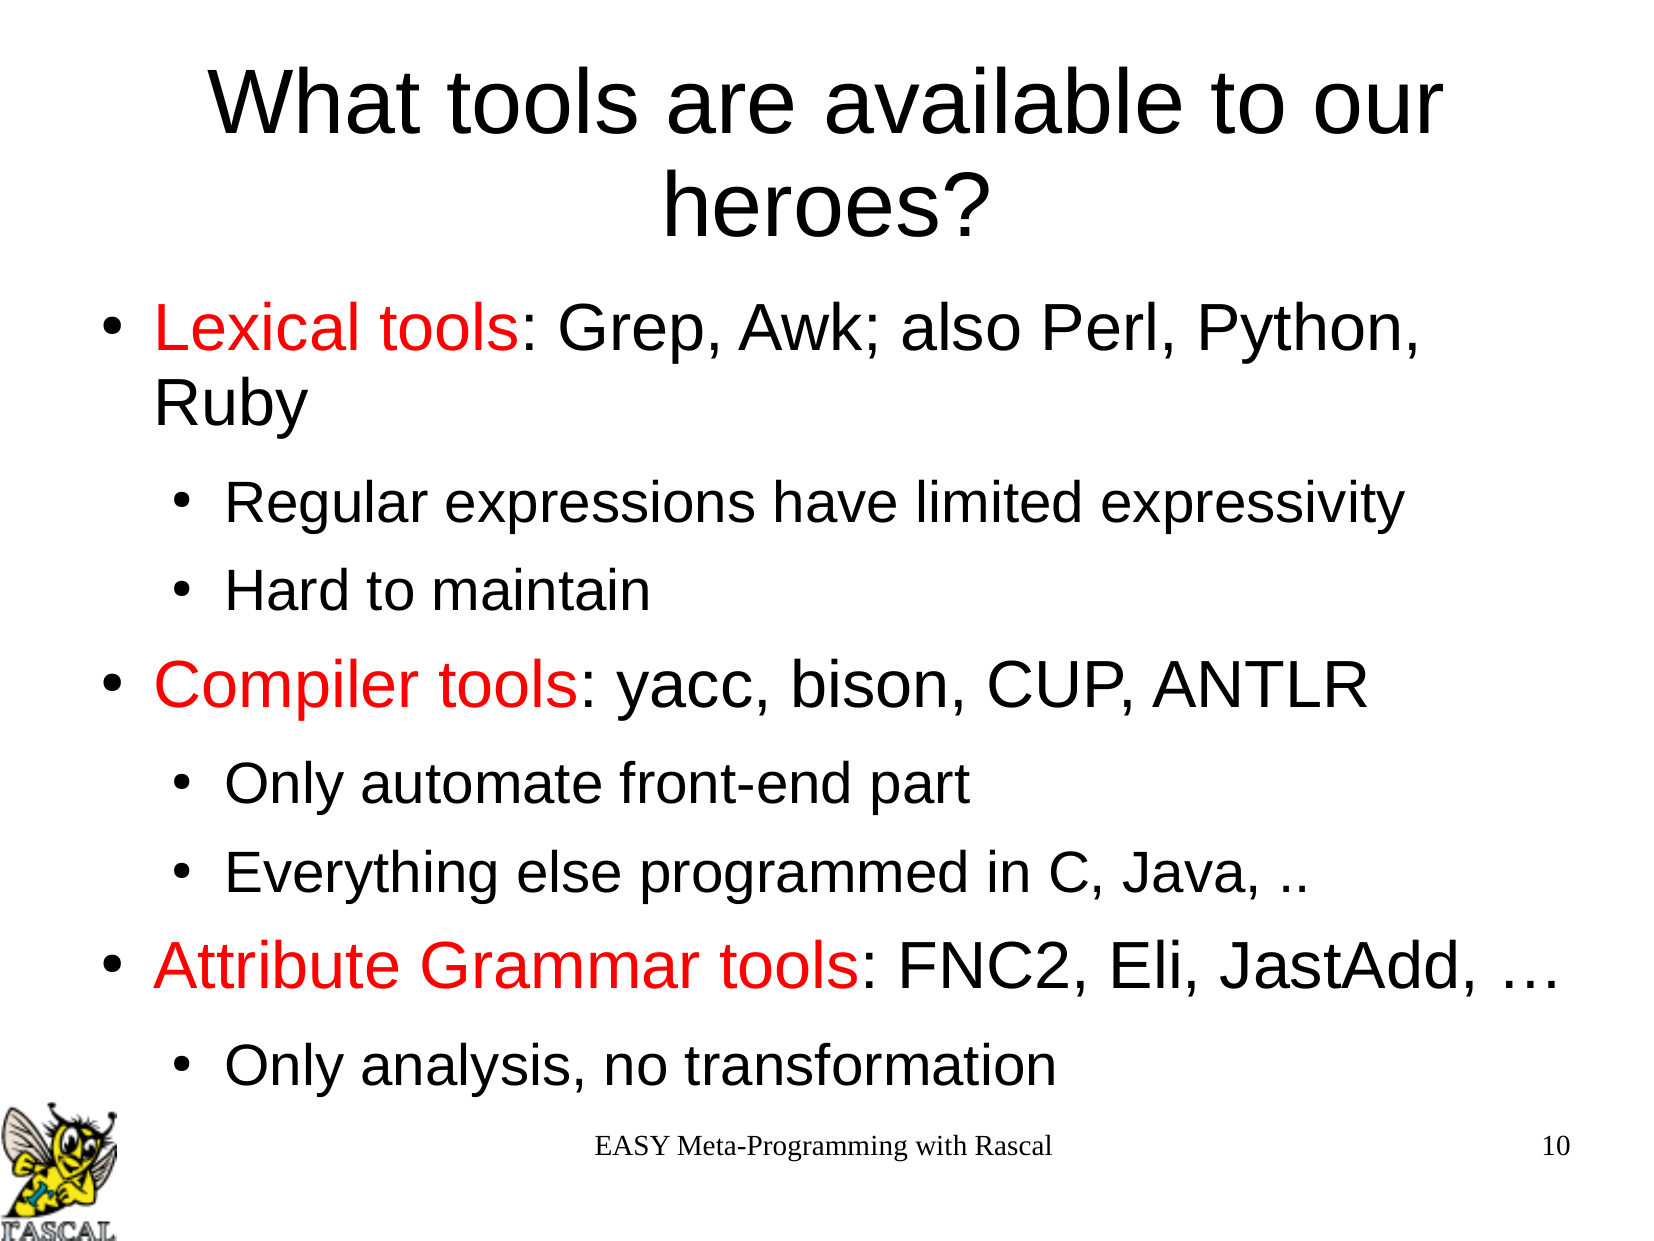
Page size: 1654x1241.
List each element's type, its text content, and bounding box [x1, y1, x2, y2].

title What tools are available to our heroes? [82, 49, 1571, 257]
list Lexical tools: Grep, Awk; also Perl, Python, Ruby Regular expressions have limited expressivity Hard to maintain Compiler tools: yacc, bison, CUP, ANTLR Only automate front-end part Everything else programmed in C, Java, .. Attribute Grammar tools: FNC2, Eli, JastAdd, … Only analysis, no transformation [82, 290, 1571, 1109]
picture [0, 1102, 117, 1241]
